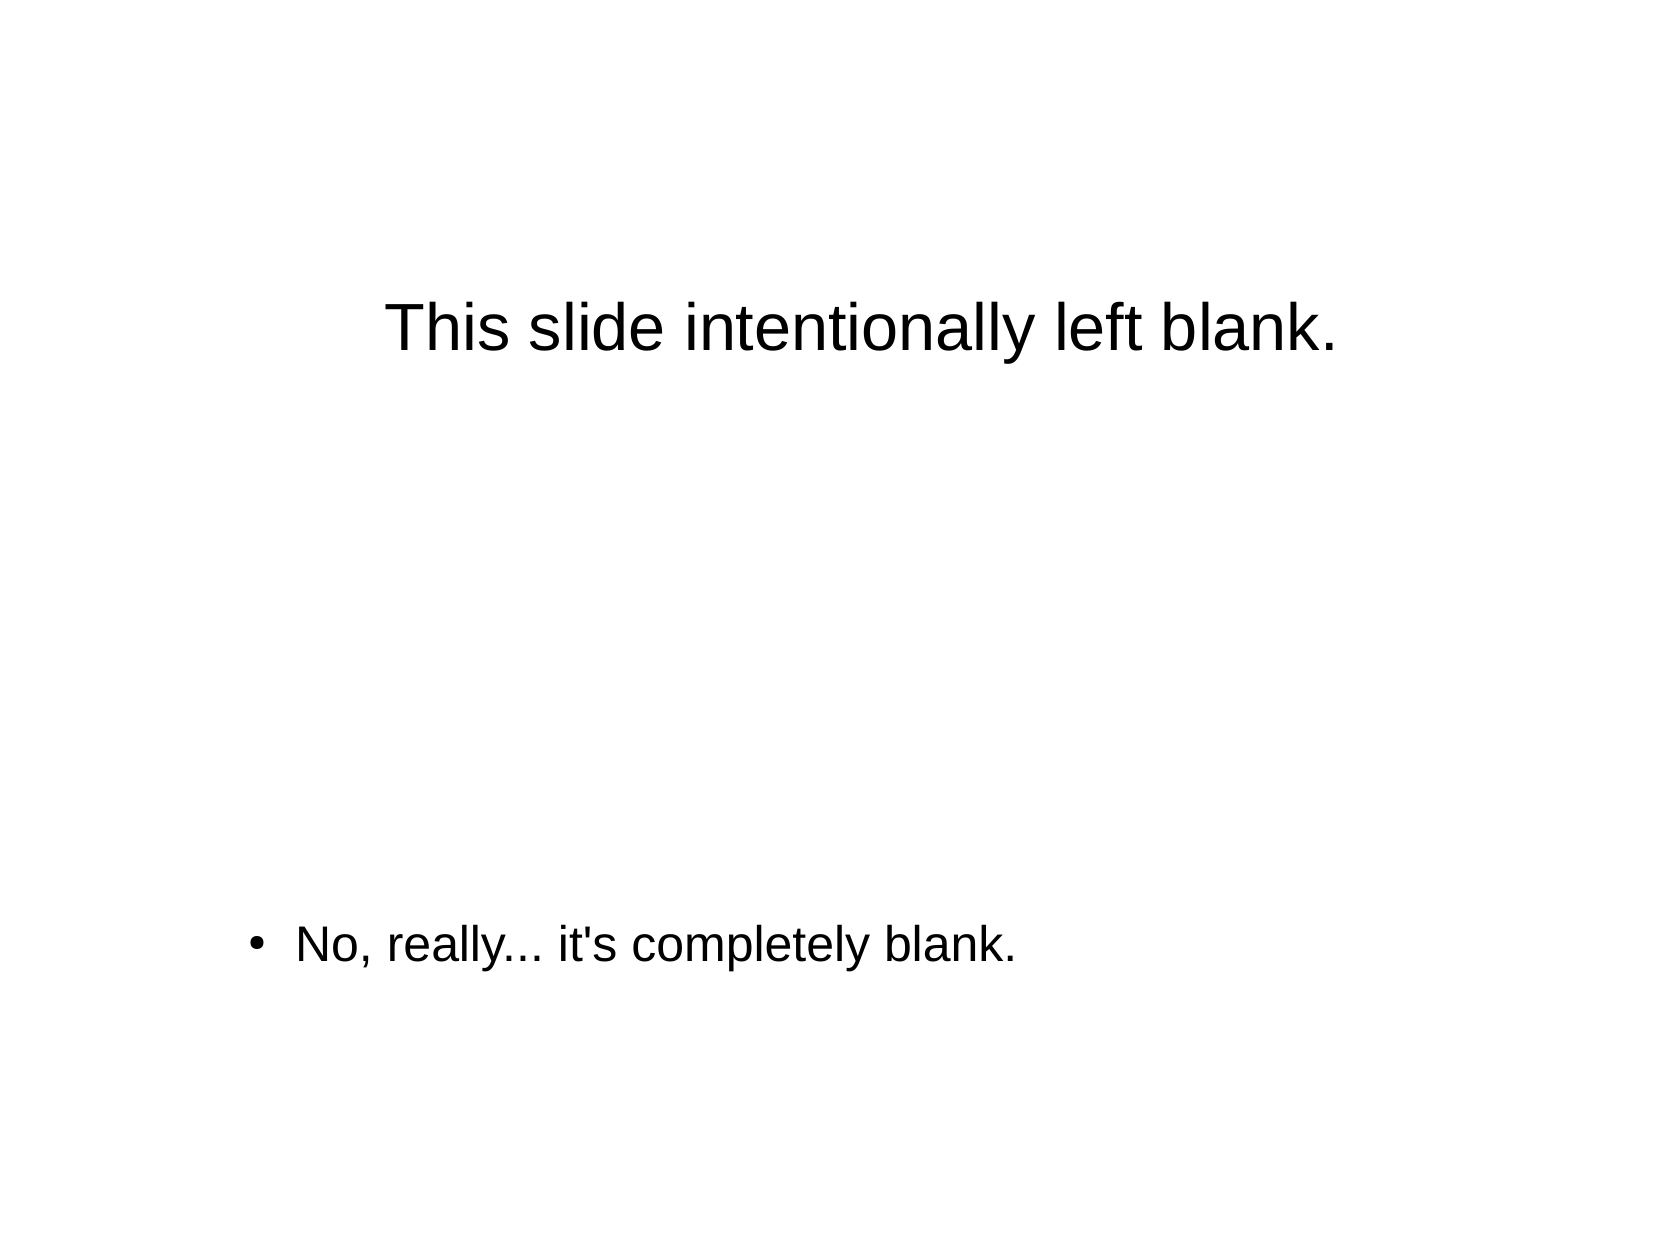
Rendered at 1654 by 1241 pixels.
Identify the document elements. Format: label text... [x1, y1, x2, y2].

list This slide intentionally left blank. No, really... it's completely blank. [82, 290, 1571, 1010]
